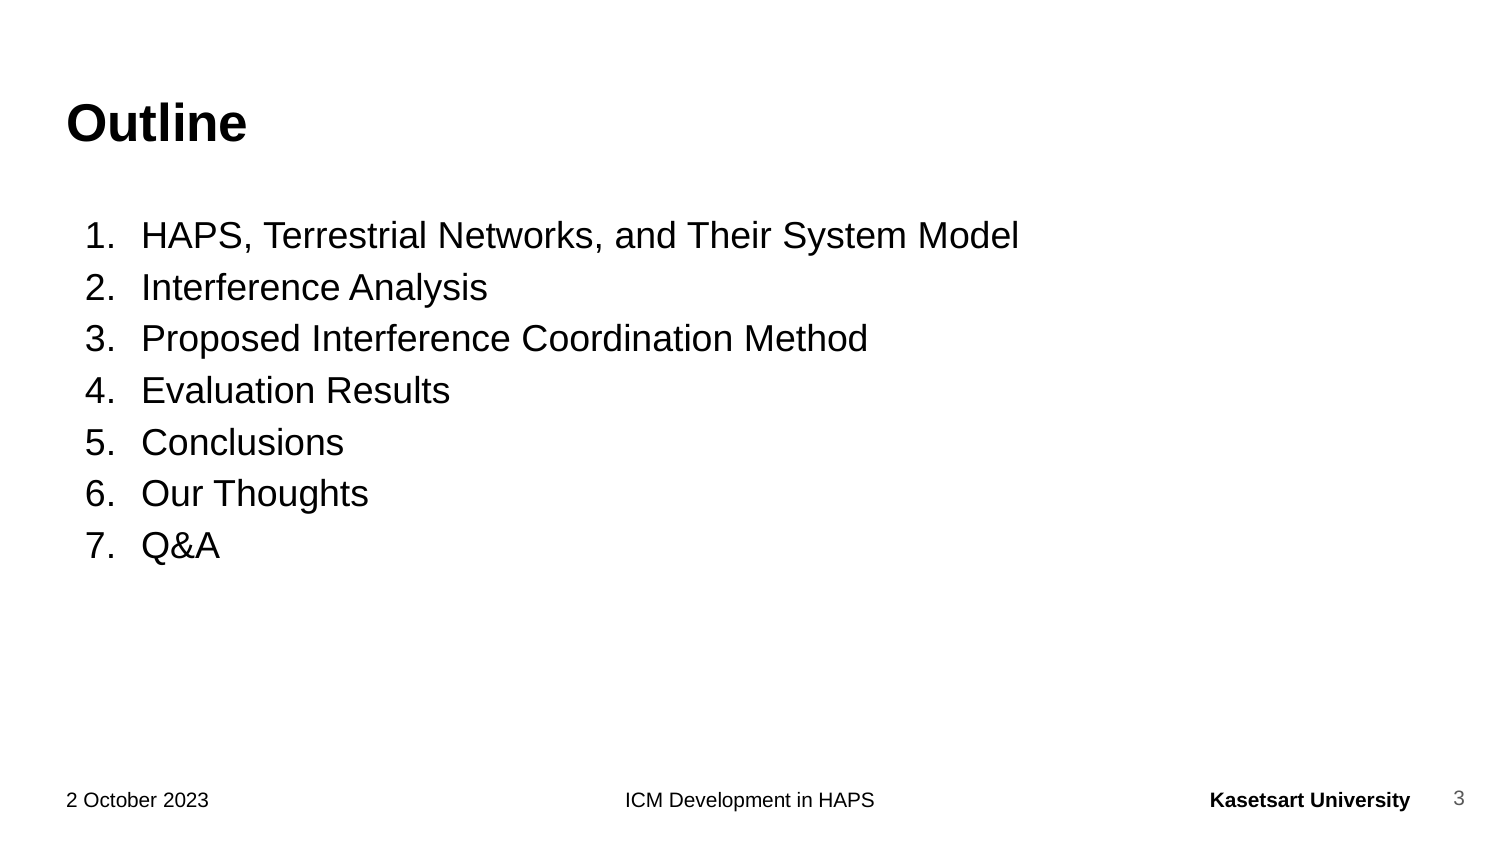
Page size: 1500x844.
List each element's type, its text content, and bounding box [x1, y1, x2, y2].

title Outline [51, 72, 1449, 167]
list HAPS, Terrestrial Networks, and Their System Model Interference Analysis Proposed Interference Coordination Method Evaluation Results Conclusions Our Thoughts Q&A [51, 189, 1449, 671]
slide_number <number> [1389, 764, 1480, 830]
